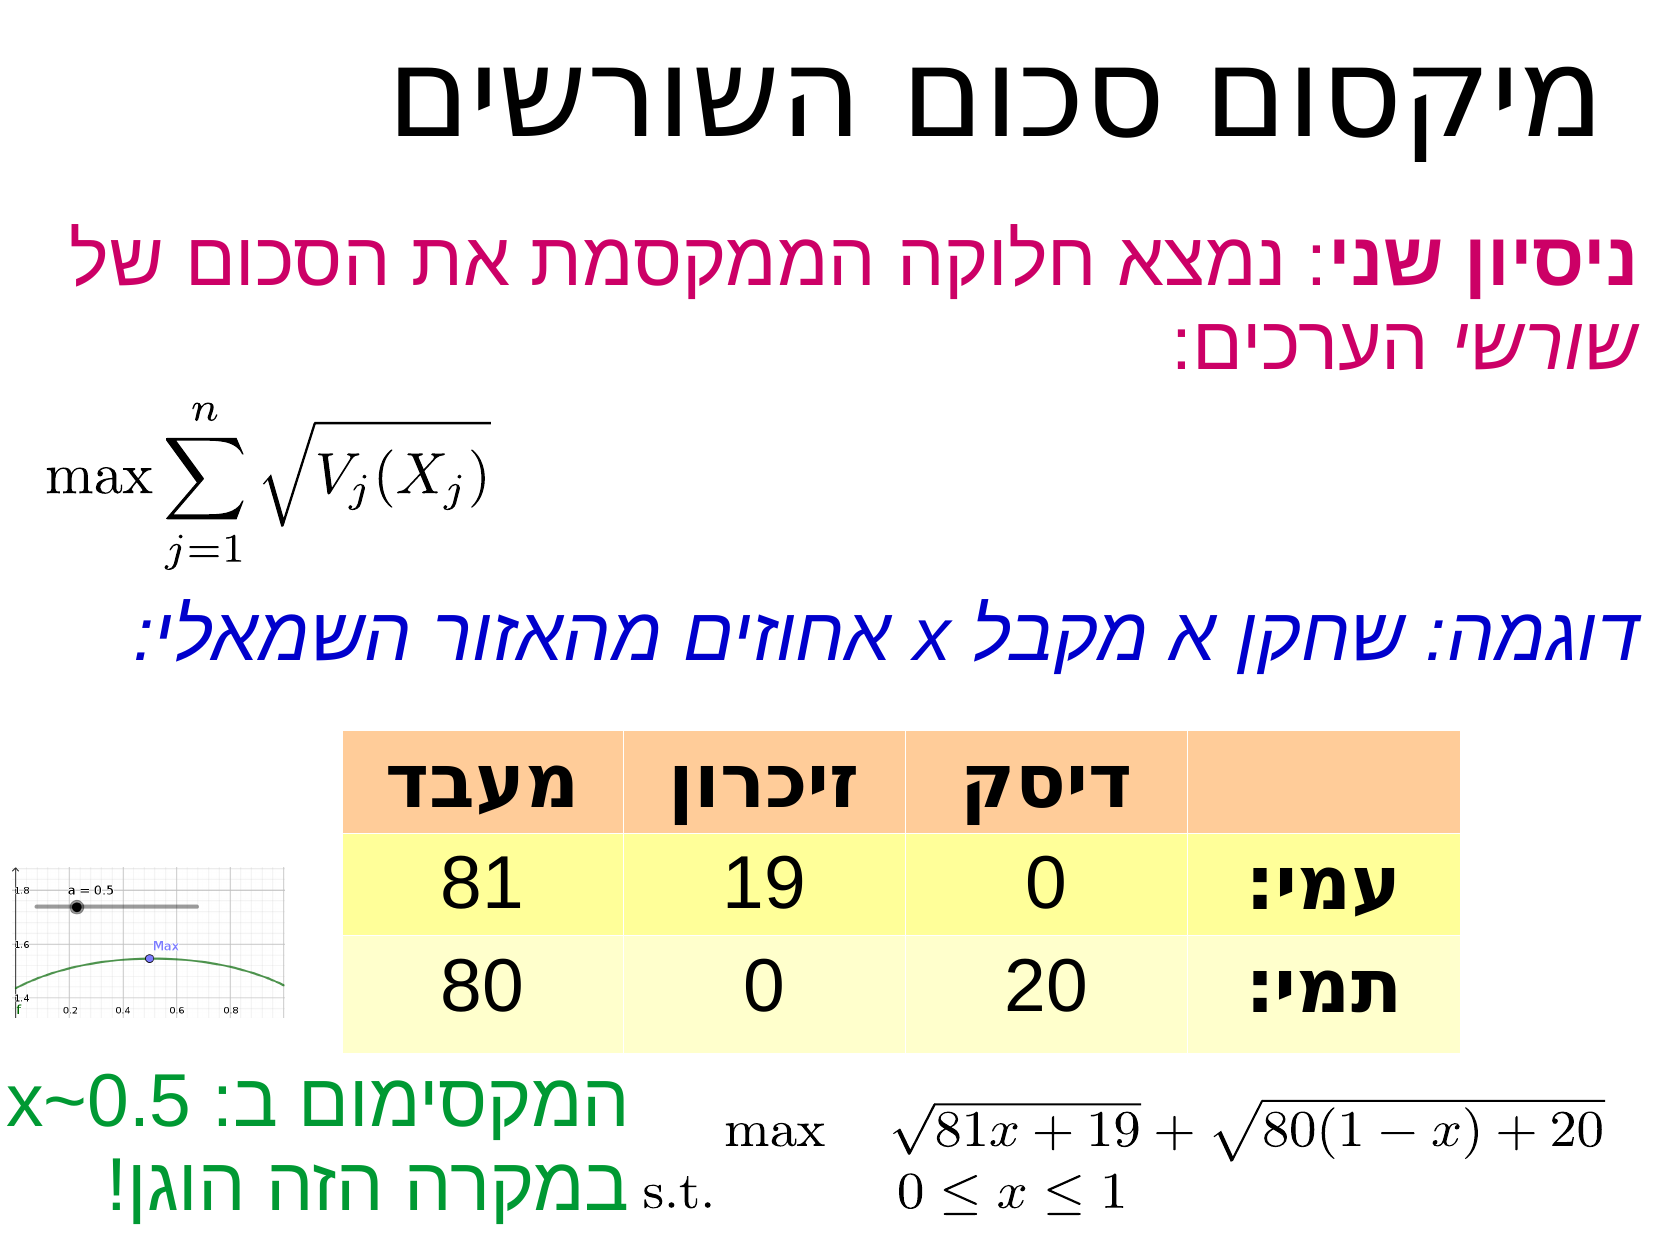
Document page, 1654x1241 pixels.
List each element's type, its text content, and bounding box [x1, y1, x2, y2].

table_cell 80 [343, 936, 623, 1051]
picture [12, 867, 285, 1018]
table_cell 0 [906, 834, 1187, 935]
table_header [1188, 731, 1460, 833]
table_cell 0 [624, 936, 905, 1053]
title מיקסום סכום השורשים [30, 7, 1654, 166]
text_box ניסיון שני: נמצא חלוקה הממקסמת את הסכום של שורשי הערכים: [0, 210, 1654, 501]
text_box [646, 1099, 1606, 1216]
text_box דוגמה: שחקן א מקבל x אחוזים מהאזור השמאלי: [0, 585, 1654, 722]
table_header מעבד [343, 731, 623, 833]
table_cell תמי: [1188, 936, 1460, 1053]
text_box המקסימום ב: x~0.5 – במקרה הזה הוגן! [0, 1051, 646, 1241]
table_cell 81 [343, 834, 623, 935]
table_header דיסק [906, 731, 1187, 833]
table_cell 19 [624, 834, 905, 935]
table_header זיכרון [624, 731, 905, 833]
text_box [45, 402, 491, 571]
table_cell עמי: [1188, 834, 1460, 935]
table_cell 20 [906, 936, 1187, 1053]
